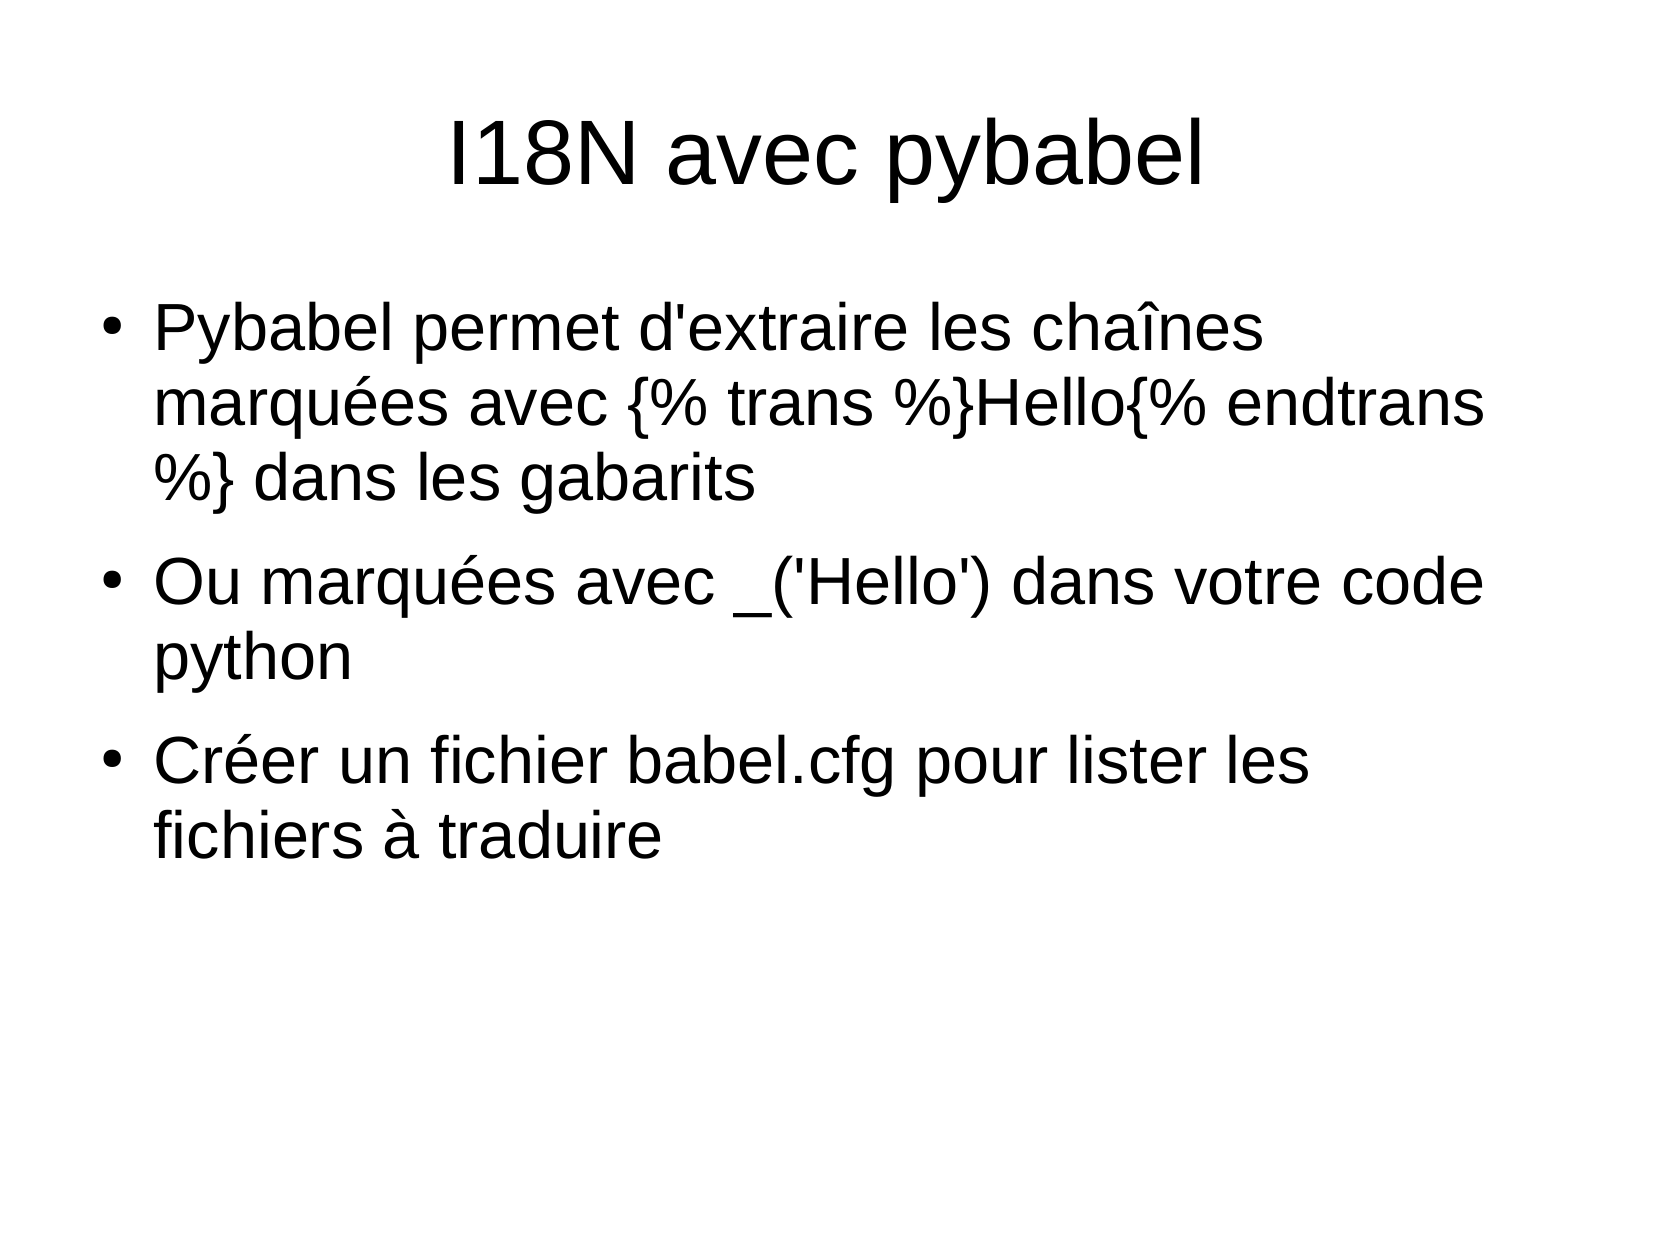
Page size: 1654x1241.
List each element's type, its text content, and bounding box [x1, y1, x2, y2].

list Pybabel permet d'extraire les chaînes marquées avec {% trans %}Hello{% endtrans %} dans les gabarits Ou marquées avec _('Hello') dans votre code python Créer un fichier babel.cfg pour lister les fichiers à traduire [82, 290, 1538, 1010]
title I18N avec pybabel [82, 49, 1571, 257]
